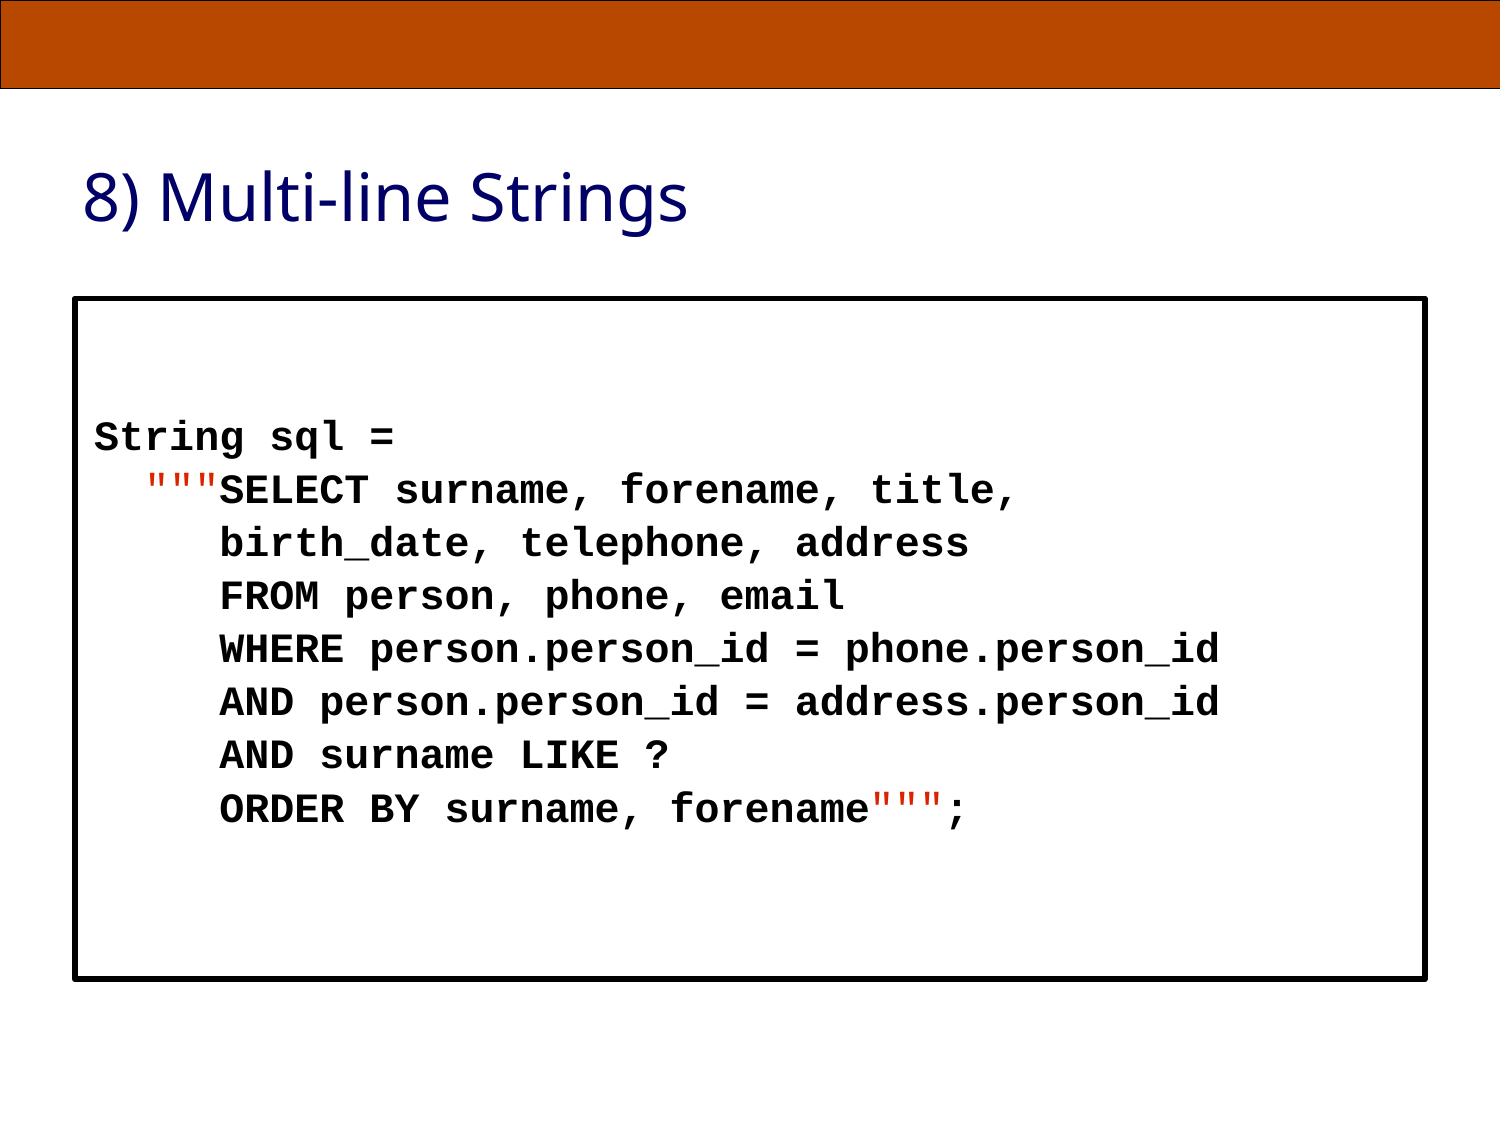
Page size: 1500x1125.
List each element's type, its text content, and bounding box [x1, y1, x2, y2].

title 8) Multi-line Strings [74, 105, 1423, 249]
list String sql = """SELECT surname, forename, title, birth_date, telephone, address FROM person, phone, email WHERE person.person_id = phone.person_id AND person.person_id = address.person_id AND surname LIKE ? ORDER BY surname, forename"""; [75, 298, 1425, 980]
